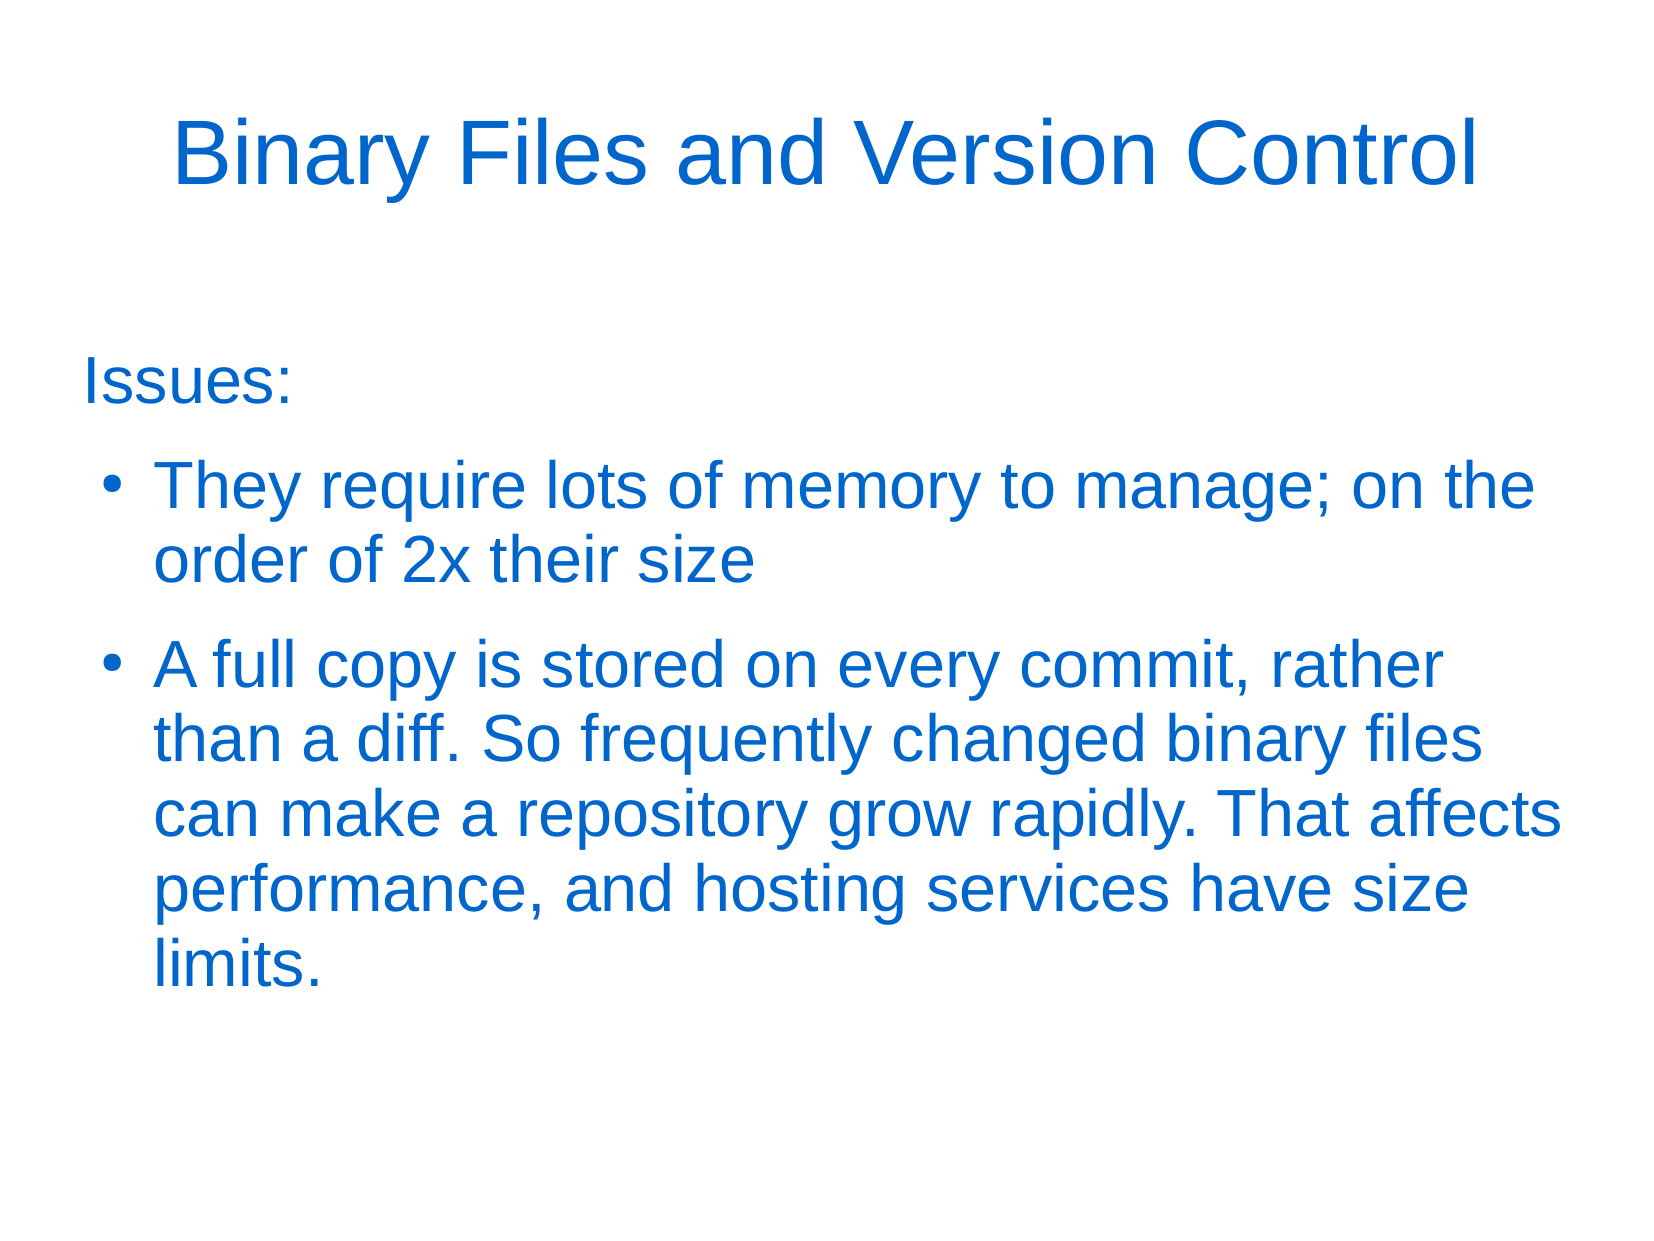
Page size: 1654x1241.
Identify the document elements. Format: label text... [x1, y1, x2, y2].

title Binary Files and Version Control [82, 49, 1571, 257]
list Issues: They require lots of memory to manage; on the order of 2x their size A full copy is stored on every commit, rather than a diff. So frequently changed binary files can make a repository grow rapidly. That affects performance, and hosting services have size limits. [82, 343, 1571, 1063]
